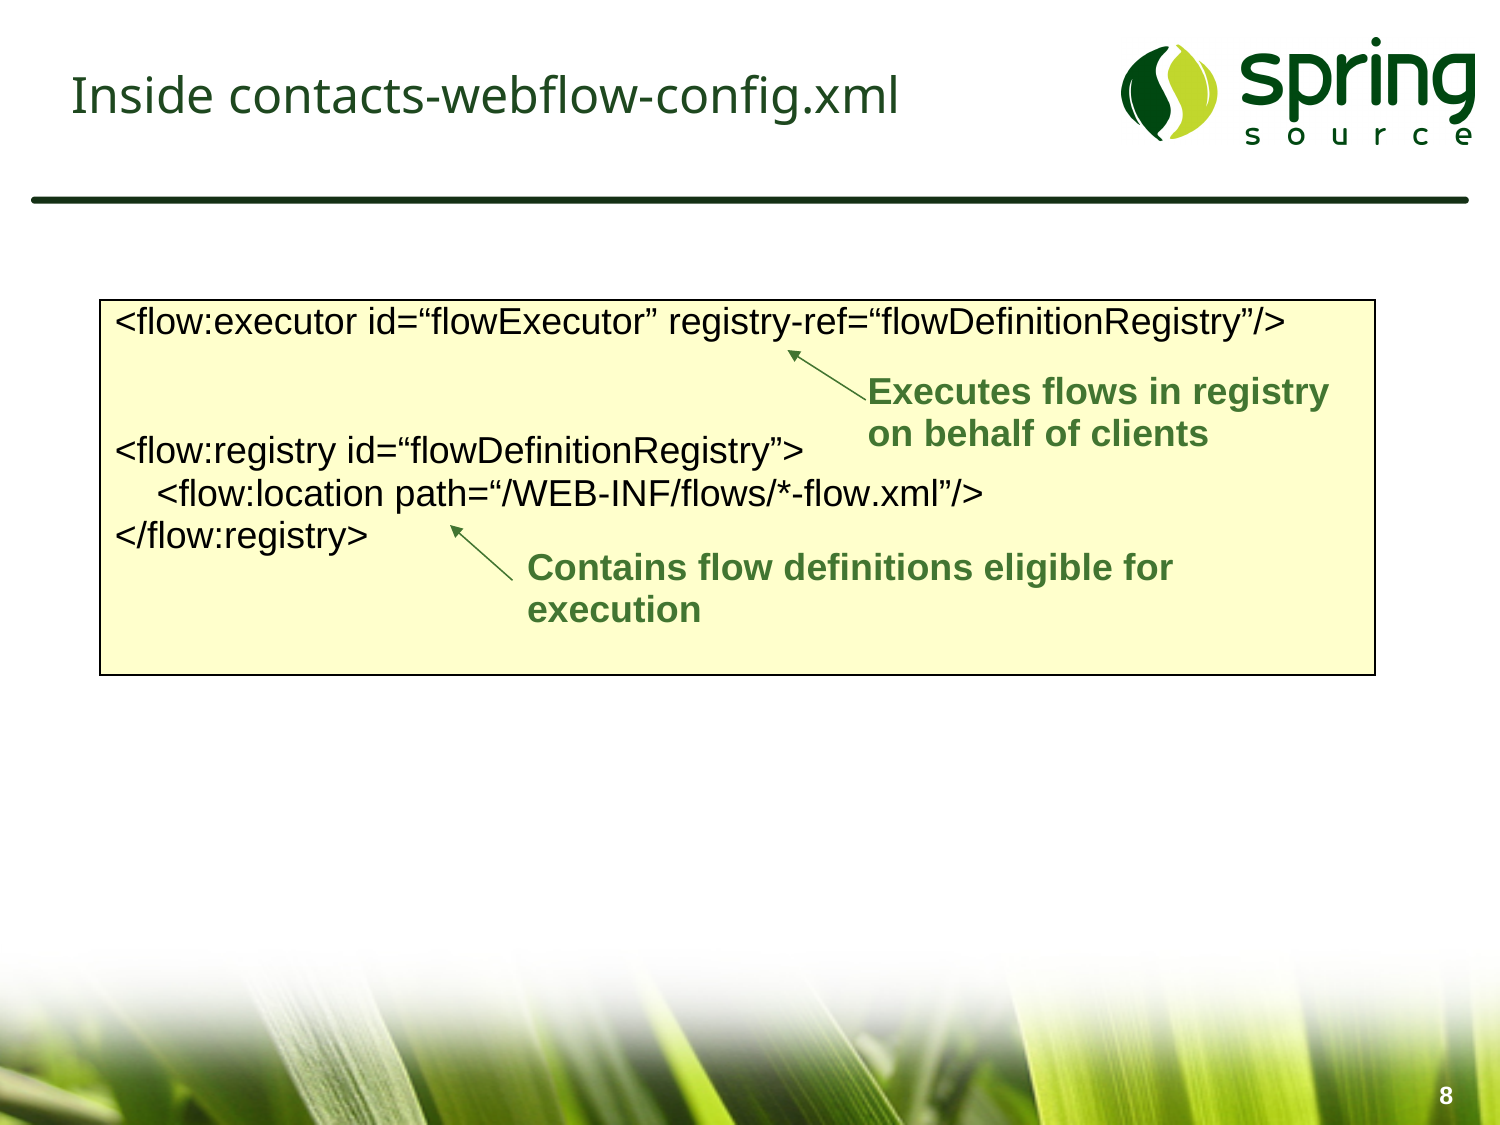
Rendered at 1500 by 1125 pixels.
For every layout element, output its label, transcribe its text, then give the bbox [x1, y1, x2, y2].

text_box Executes flows in registry on behalf of clients [852, 362, 1363, 462]
title Inside contacts-webflow-config.xml [56, 13, 1089, 176]
text_box Contains flow definitions eligible for execution [512, 538, 1313, 639]
picture [1121, 37, 1475, 145]
text_box <flow:executor id=“flowExecutor” registry-ref=“flowDefinitionRegistry”/> <flow:registry id=“flowDefinitionRegistry”> <flow:location path=“/WEB-INF/flows/*-flow.xml”/> </flow:registry> [99, 299, 1375, 676]
picture [0, 944, 1500, 1125]
